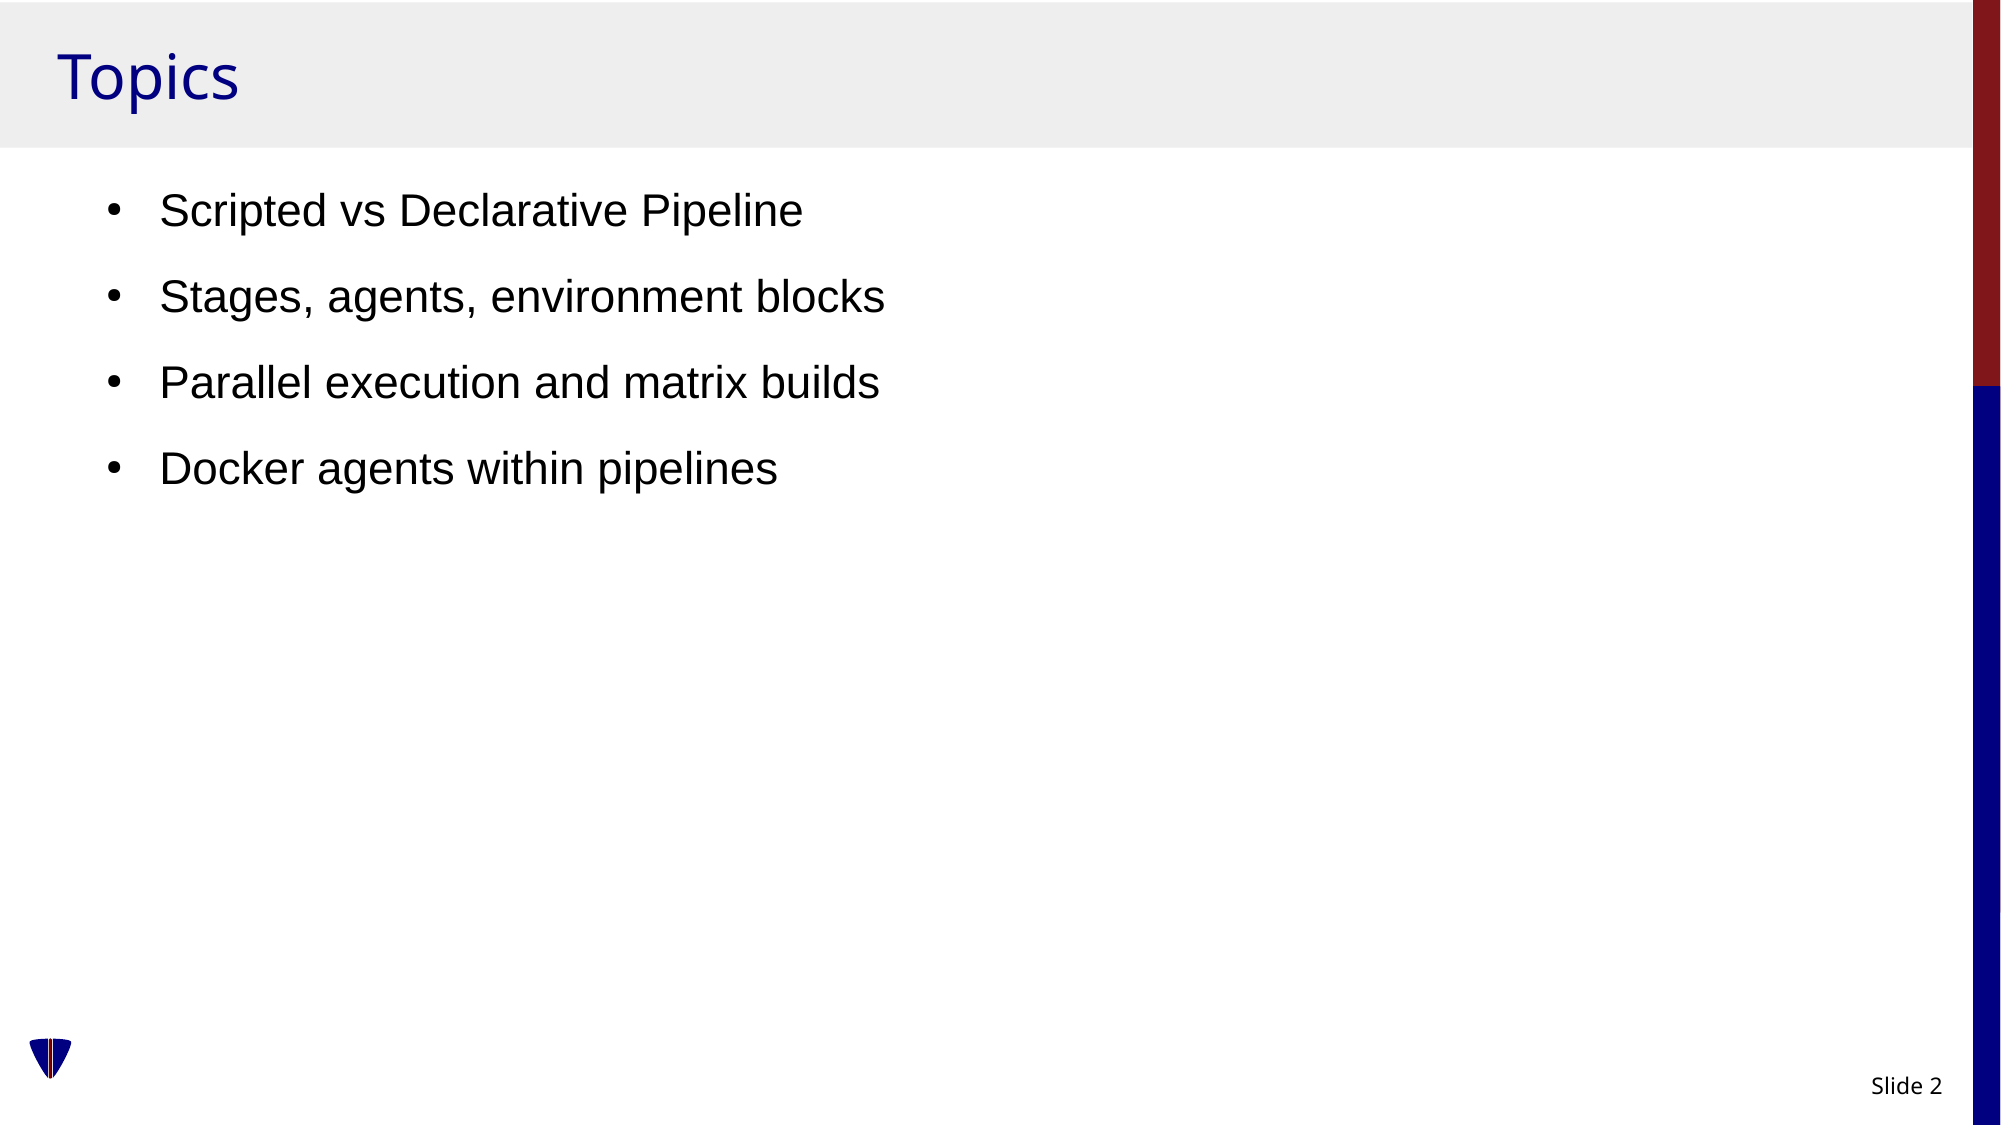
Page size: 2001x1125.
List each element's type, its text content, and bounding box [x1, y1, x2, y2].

list Scripted vs Declarative Pipeline Stages, agents, environment blocks Parallel execution and matrix builds Docker agents within pipelines [88, 177, 1873, 1034]
title Topics [0, 2, 1973, 148]
